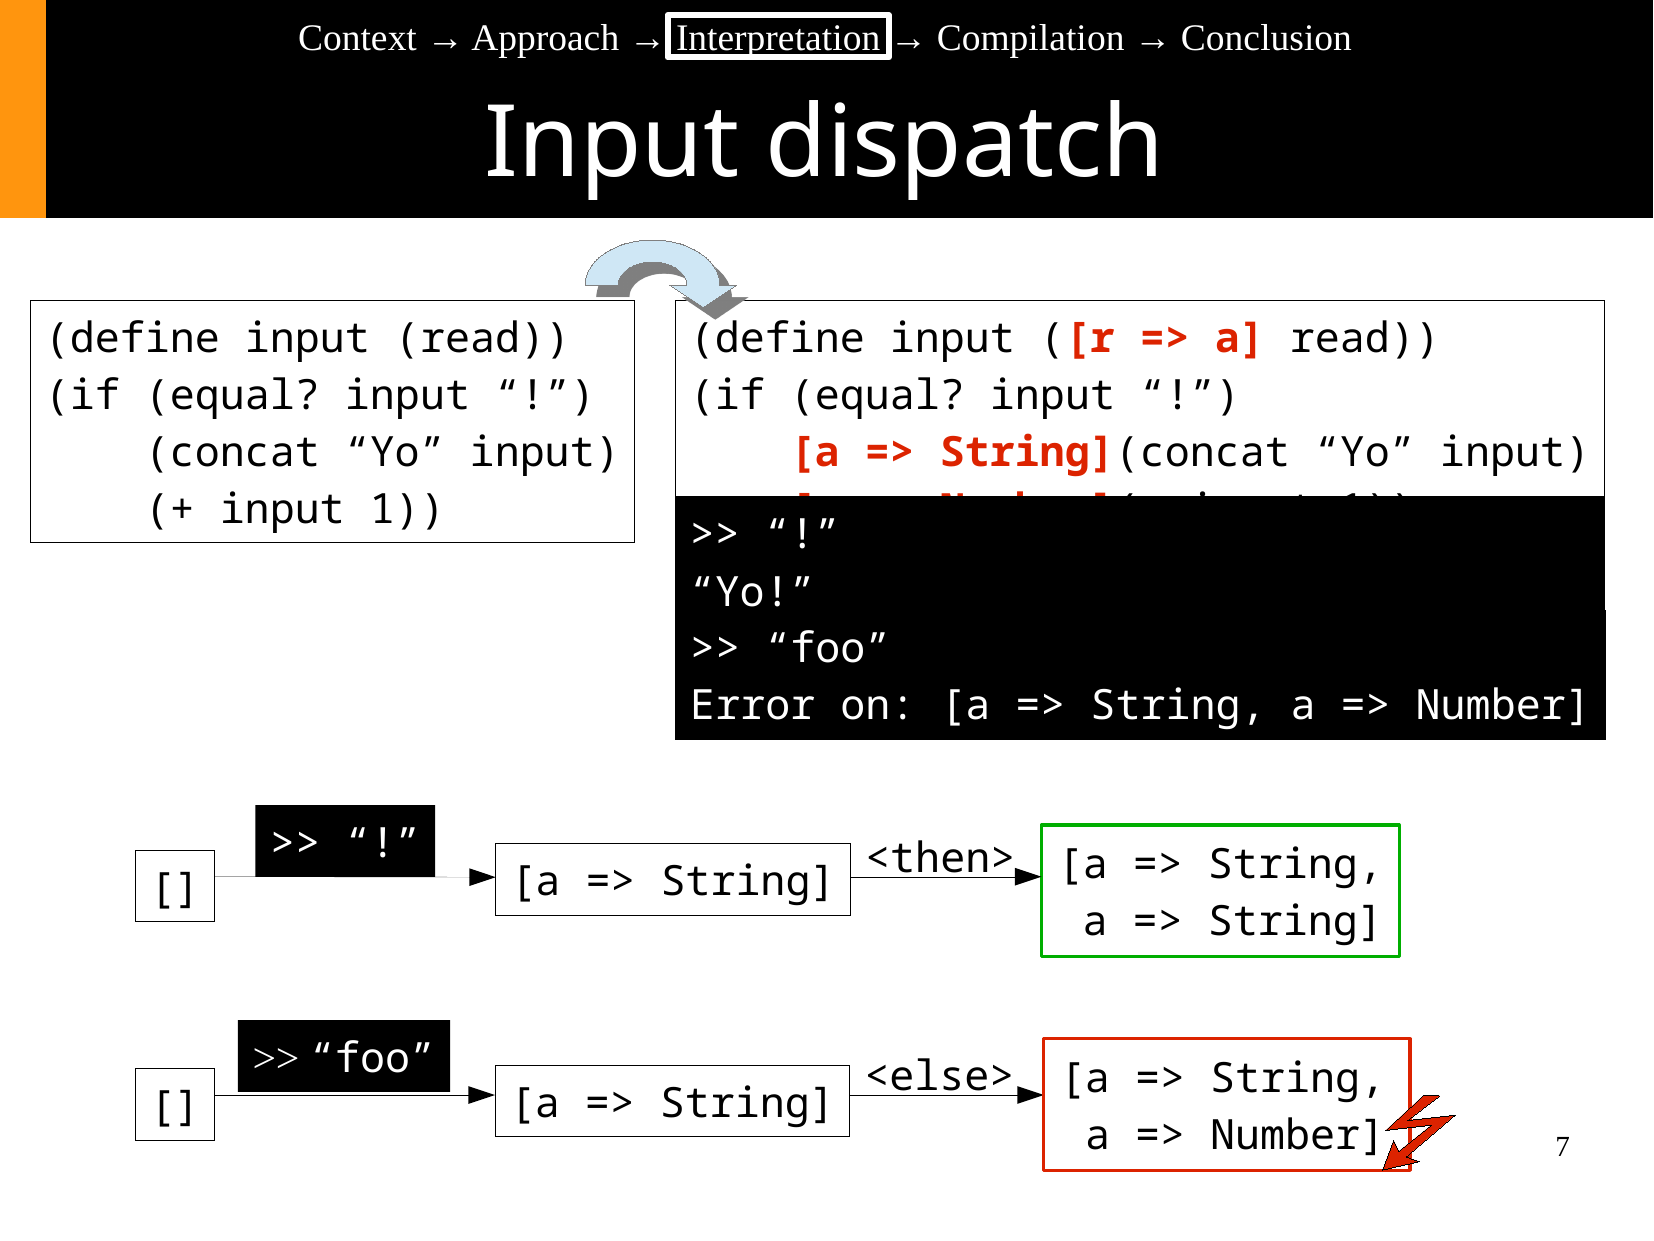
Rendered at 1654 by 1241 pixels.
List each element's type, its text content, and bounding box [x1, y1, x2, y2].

text_box [a => String, a => Number] [1043, 1038, 1411, 1141]
text_box [a => String, a => String] [1041, 825, 1400, 927]
title Input dispatch [80, 57, 1569, 218]
text_box >> “foo” Error on: [a => String, a => Number] [675, 610, 1606, 709]
text_box (define input (read)) (if (equal? input “!”) (concat “Yo” input) (+ input 1)) [30, 300, 635, 482]
text_box [] [135, 850, 215, 907]
text_box >> “!” [255, 805, 436, 862]
text_box [1382, 1095, 1456, 1171]
text_box <then> [850, 820, 1031, 877]
text_box [585, 240, 737, 308]
text_box [] [135, 1068, 215, 1126]
text_box >> “foo” [237, 1020, 451, 1082]
text_box [a => String] [495, 843, 851, 901]
text_box (define input ([r => a] read)) (if (equal? input “!”) [a => String](concat “Yo” input) [a => Number](+ input 1)) [675, 300, 1605, 482]
text_box [a => String] [495, 1065, 850, 1122]
text_box <else> [849, 1038, 1030, 1096]
text_box >> “!” “Yo!” [675, 496, 1605, 596]
